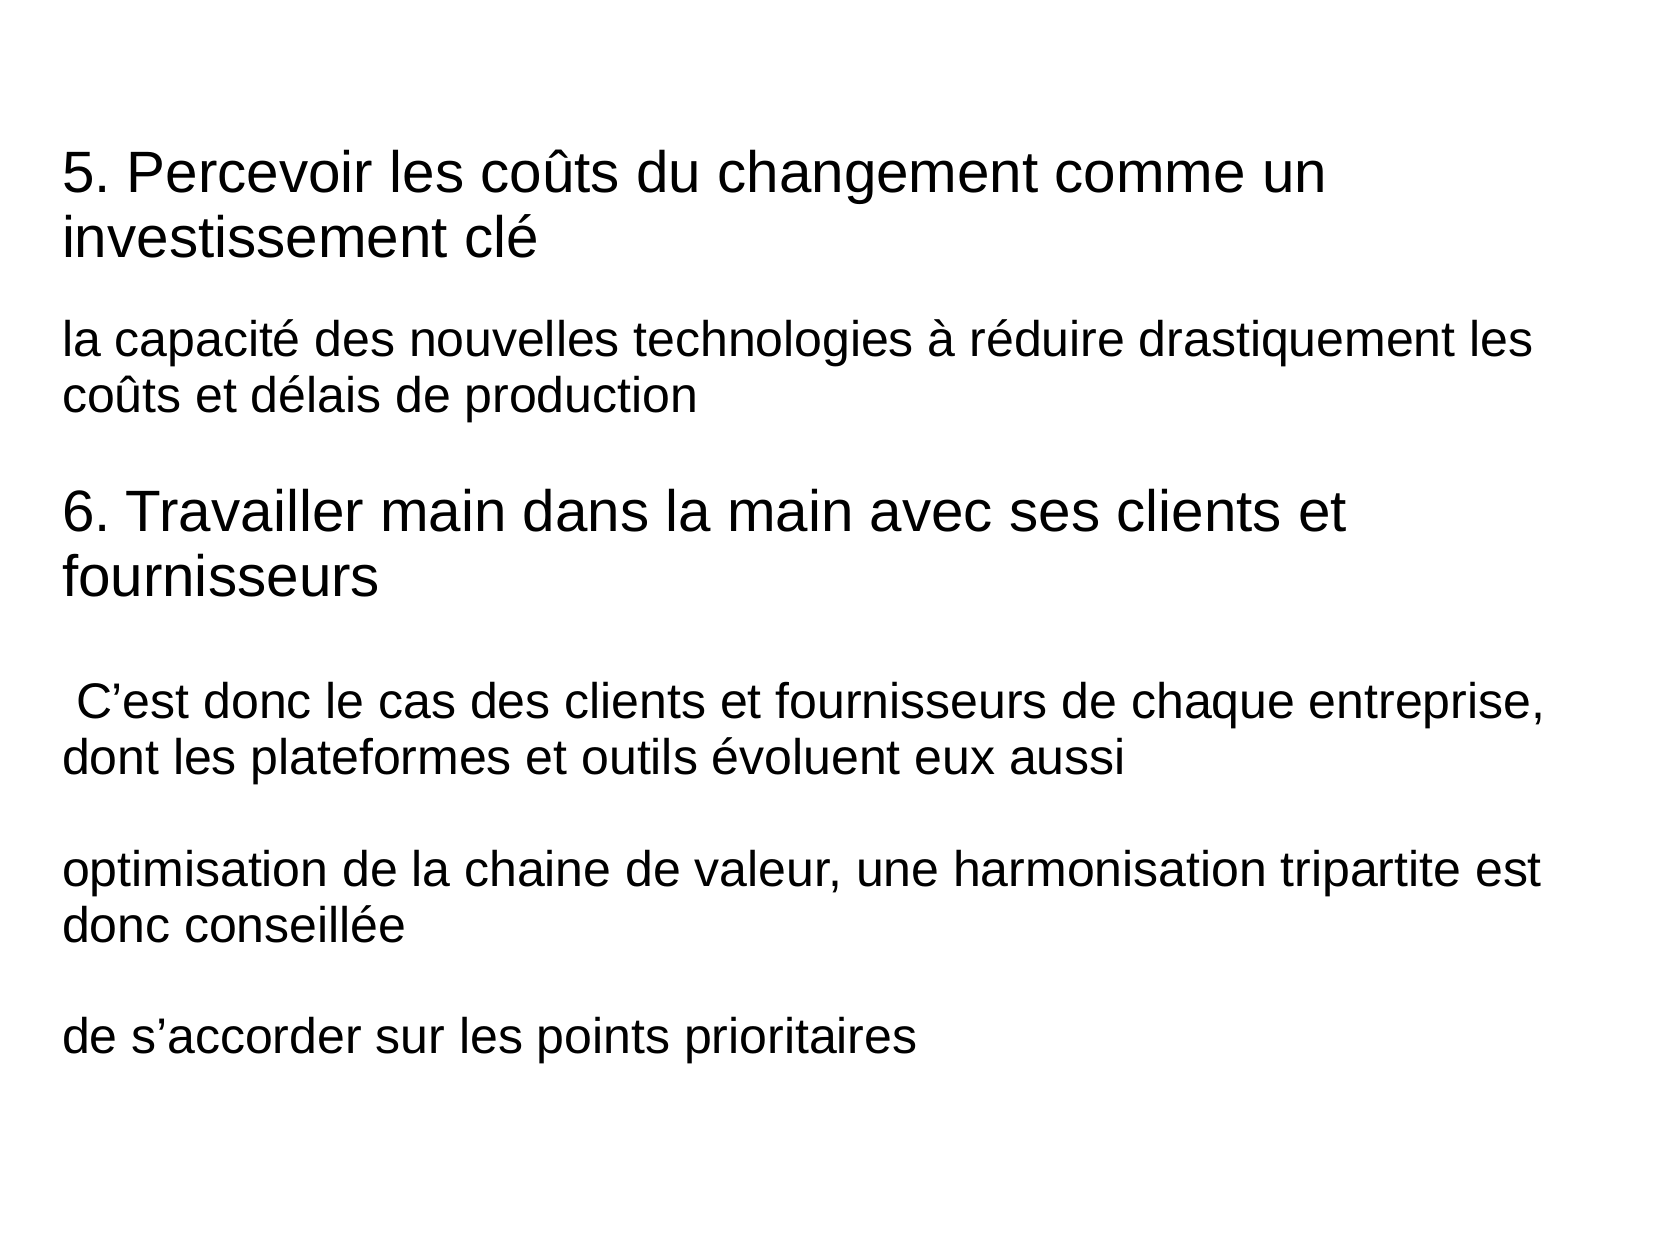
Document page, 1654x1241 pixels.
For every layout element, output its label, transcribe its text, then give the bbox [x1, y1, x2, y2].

text_box 5. Percevoir les coûts du changement comme un investissement clé la capacité des nouvelles technologies à réduire drastiquement les coûts et délais de production 6. Travailler main dans la main avec ses clients et fournisseurs C’est donc le cas des clients et fournisseurs de chaque entreprise, dont les plateformes et outils évoluent eux aussi optimisation de la chaine de valeur, une harmonisation tripartite est donc conseillée de s’accorder sur les points prioritaires [47, 132, 1595, 1170]
